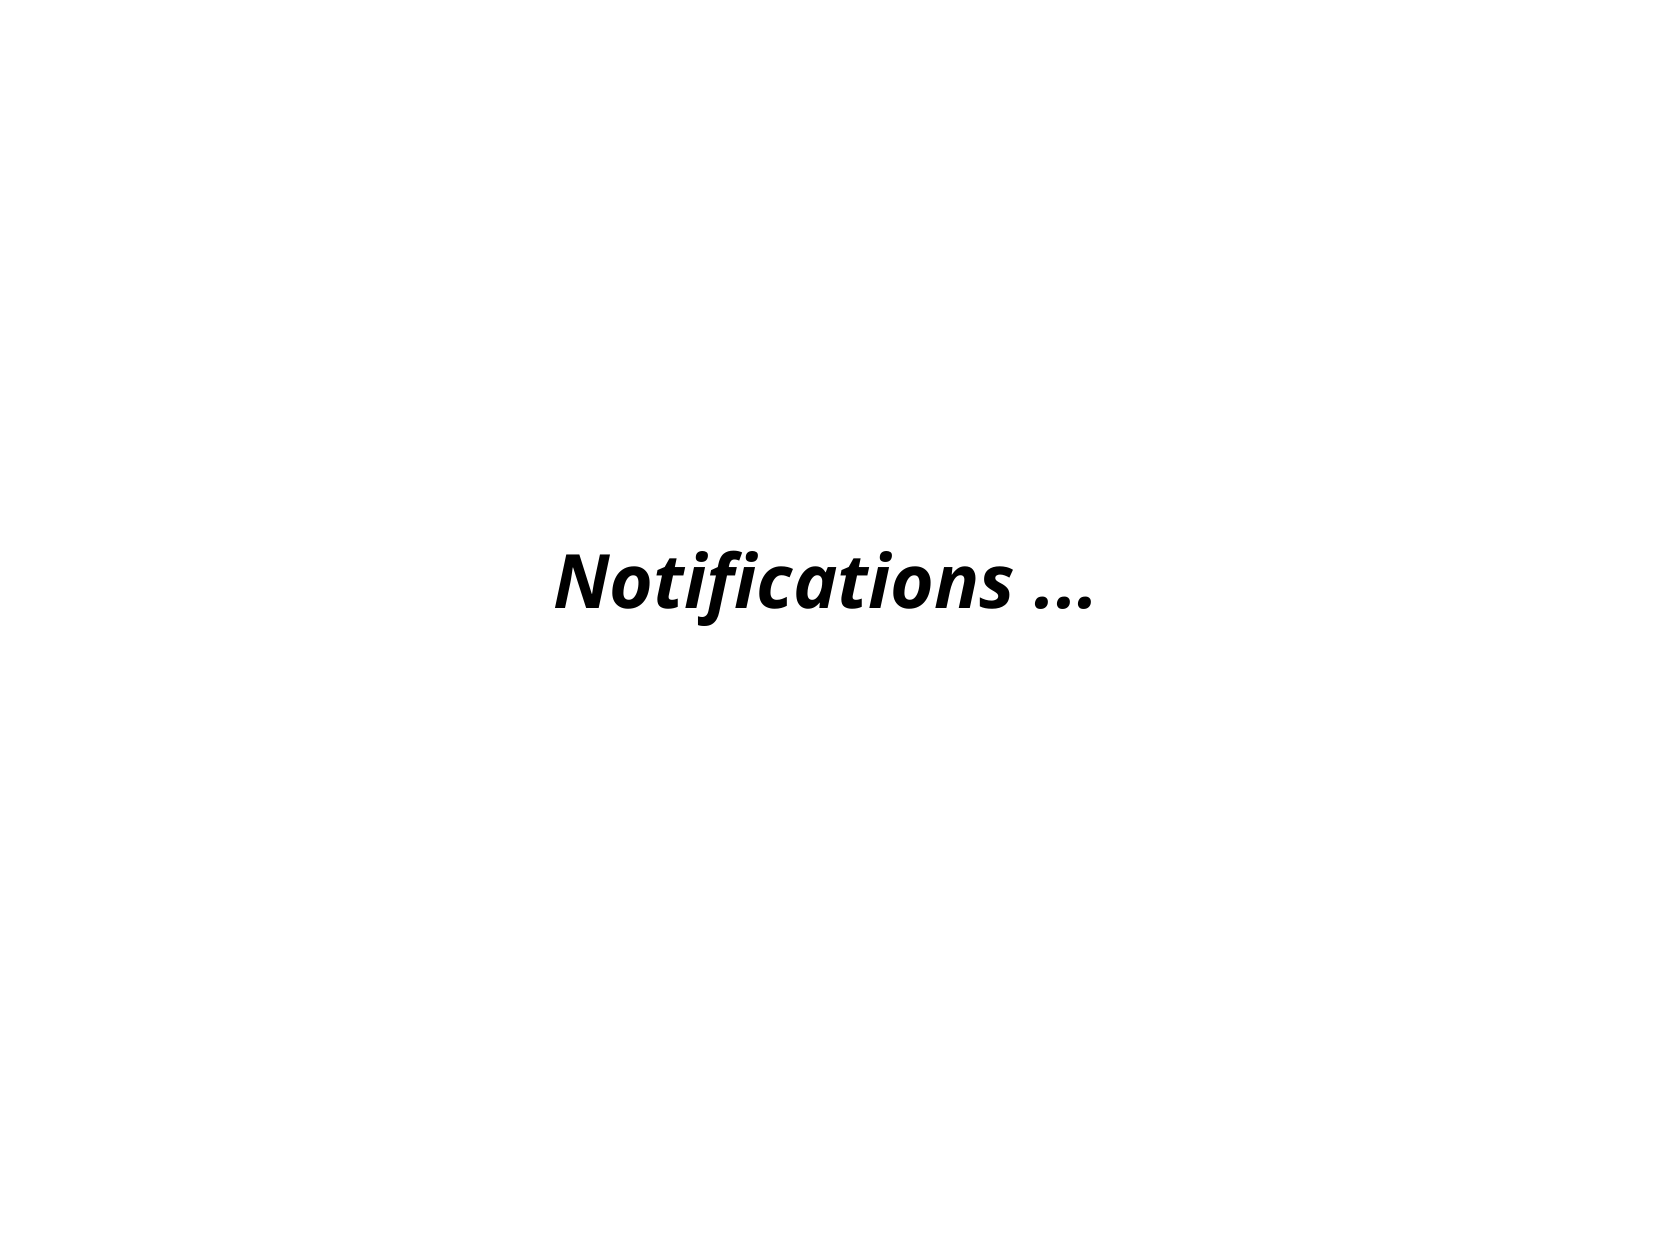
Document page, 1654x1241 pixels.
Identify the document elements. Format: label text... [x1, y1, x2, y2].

subtitle Notifications ... [82, 49, 1571, 1109]
